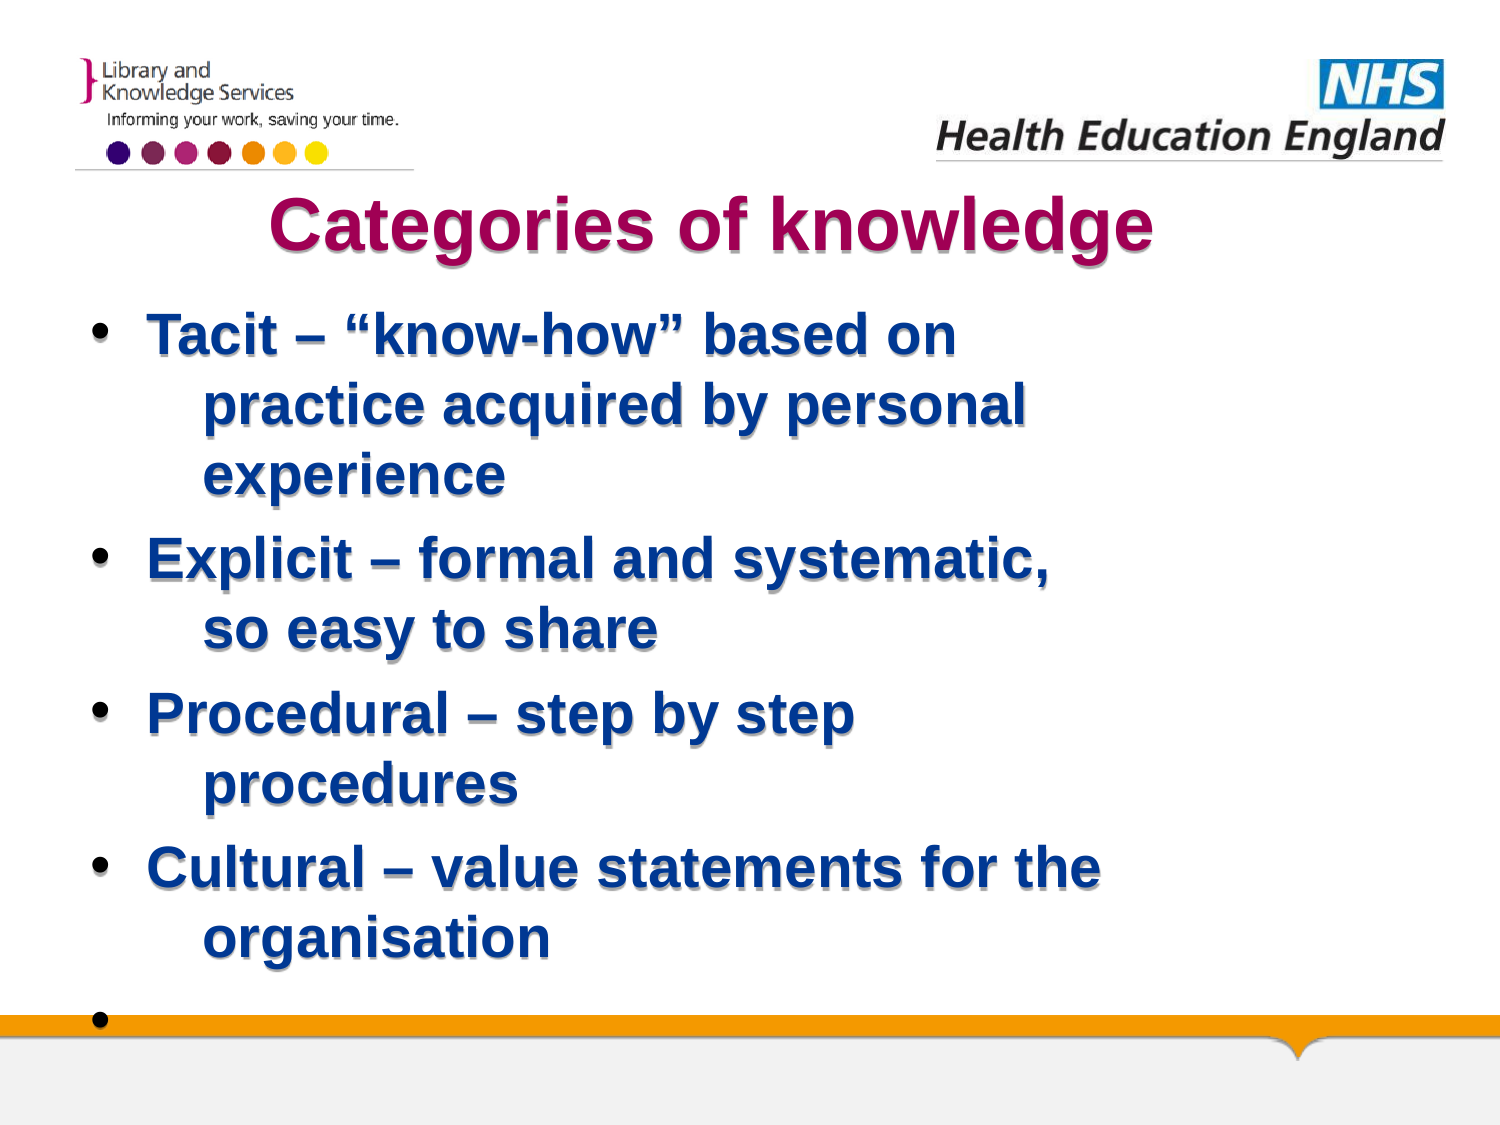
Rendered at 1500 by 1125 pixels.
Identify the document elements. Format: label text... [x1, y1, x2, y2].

title Categories of knowledge [75, 168, 1351, 280]
picture [75, 54, 416, 169]
subtitle Tacit – “know-how” based on practice acquired by personal experience Explicit – formal and systematic, so easy to share Procedural – step by step procedures Cultural – value statements for the organisation [75, 288, 1126, 384]
